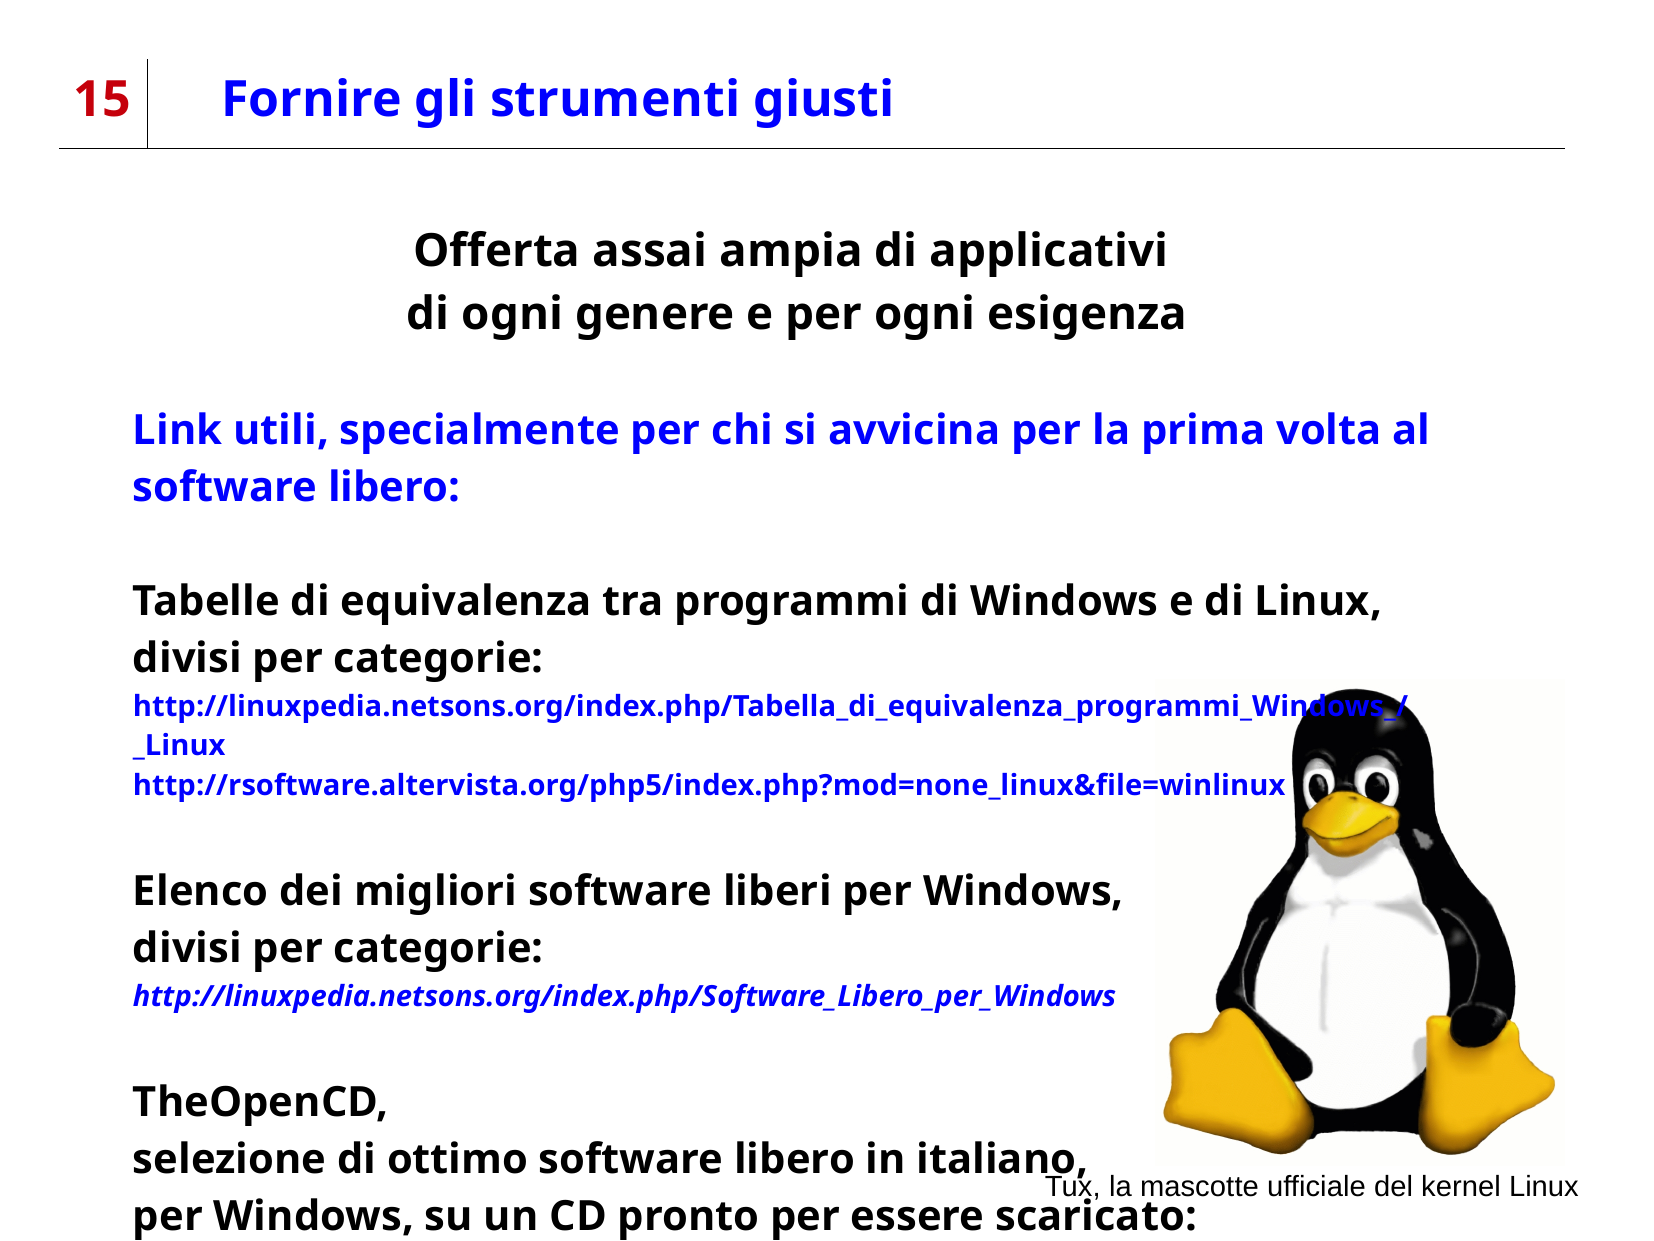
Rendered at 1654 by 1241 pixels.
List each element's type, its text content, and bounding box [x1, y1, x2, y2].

picture [1155, 679, 1565, 1163]
text_box Tux, la mascotte ufficiale del kernel Linux [1003, 1163, 1595, 1211]
text_box Offerta assai ampia di applicativi di ogni genere e per ogni esigenza Link utili, specialmente per chi si avvicina per la prima volta al software libero: Tabelle di equivalenza tra programmi di Windows e di Linux, divisi per categorie: http://linuxpedia.netsons.org/index.php/Tabella_di_equivalenza_programmi_Windows_/_Linux http://rsoftware.altervista.org/php5/index.php?mod=none_linux&file=winlinux Elenco dei migliori software liberi per Windows, divisi per categorie: http://linuxpedia.netsons.org/index.php/Software_Libero_per_Windows TheOpenCD, selezione di ottimo software libero in italiano, per Windows, su un CD pronto per essere scaricato: http://linux.studenti.polito.it/theopencd.php [118, 210, 1477, 1100]
text_box 15 Fornire gli strumenti giusti [59, 55, 1565, 129]
